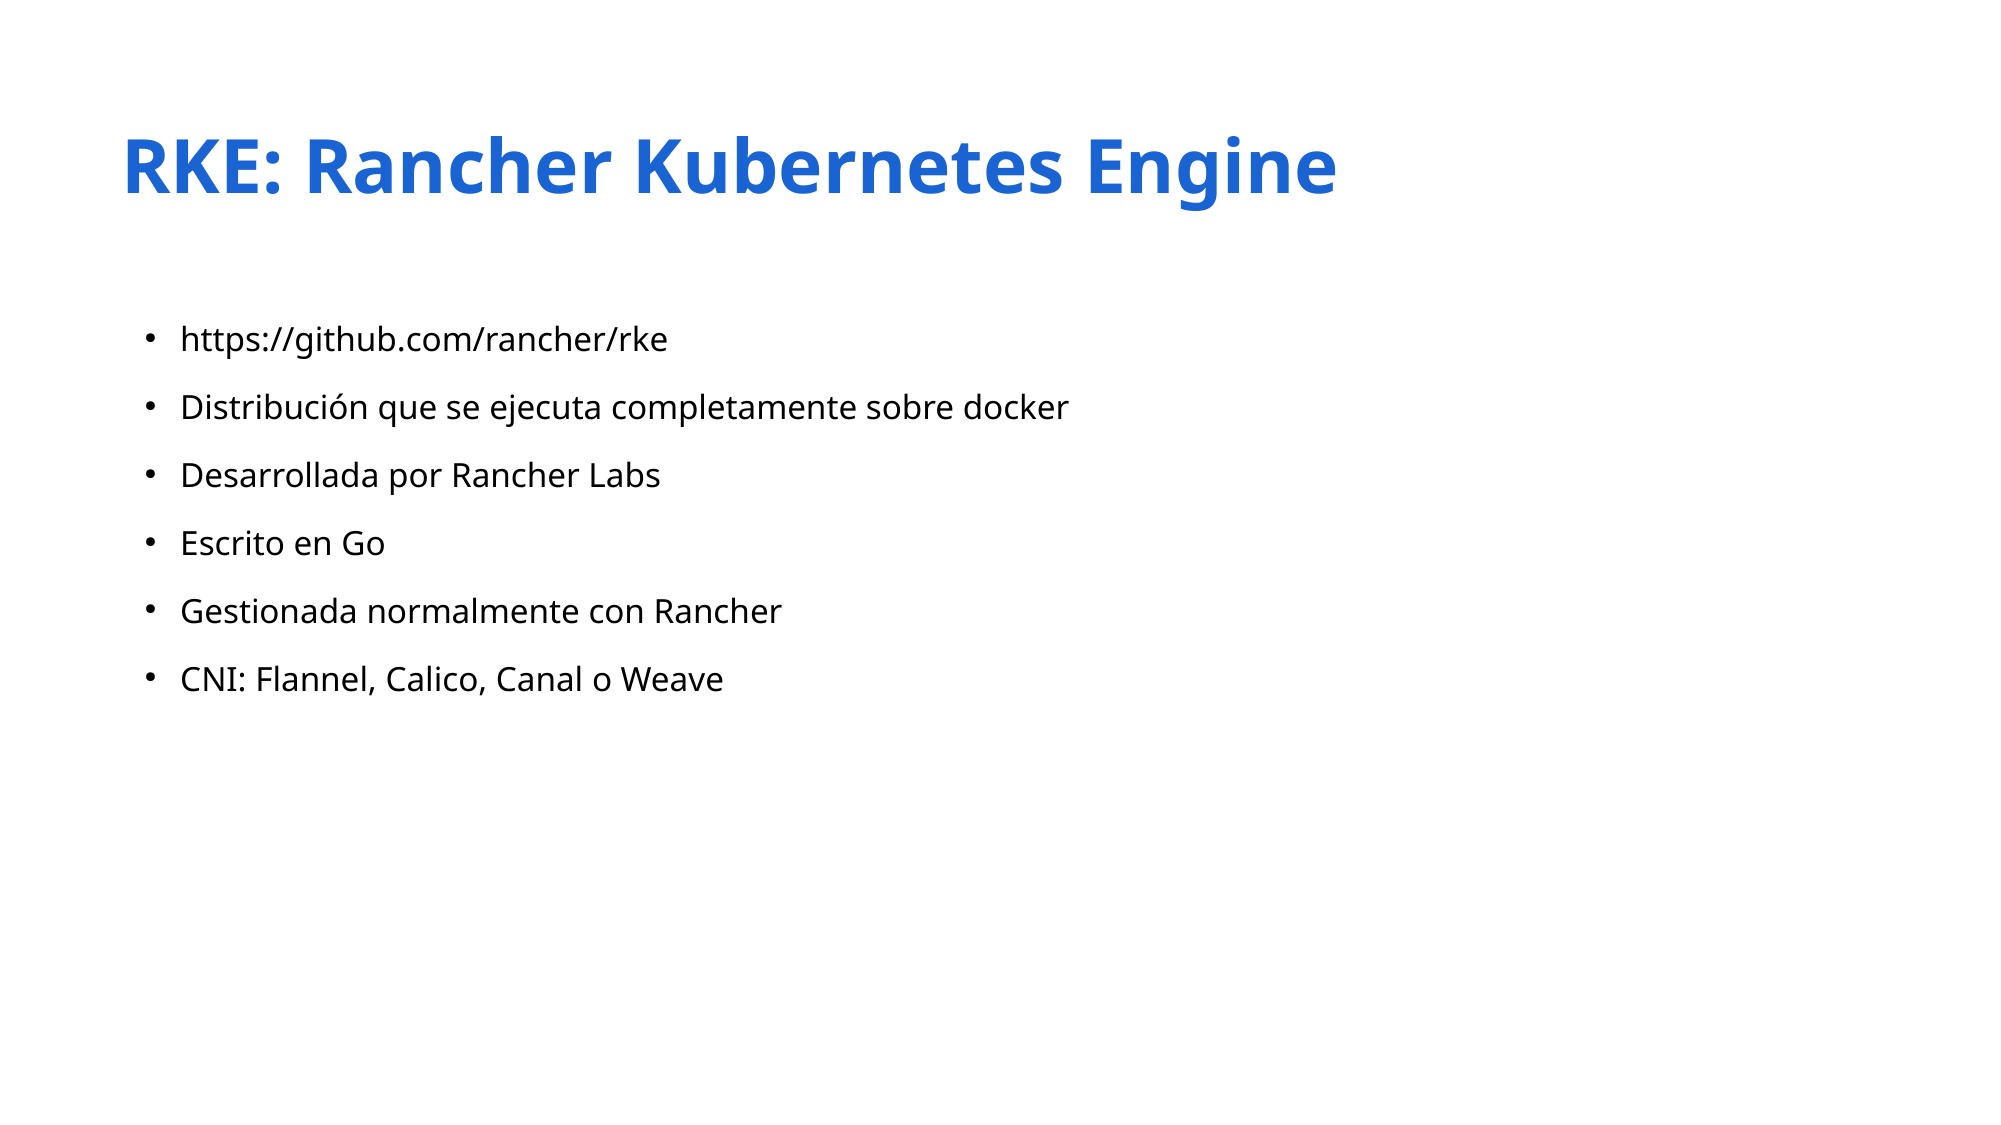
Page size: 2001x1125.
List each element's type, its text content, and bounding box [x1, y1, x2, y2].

text_box https://github.com/rancher/rke Distribución que se ejecuta completamente sobre docker Desarrollada por Rancher Labs Escrito en Go Gestionada normalmente con Rancher CNI: Flannel, Calico, Canal o Weave [129, 286, 1843, 940]
text_box RKE: Rancher Kubernetes Engine [106, 106, 1878, 293]
